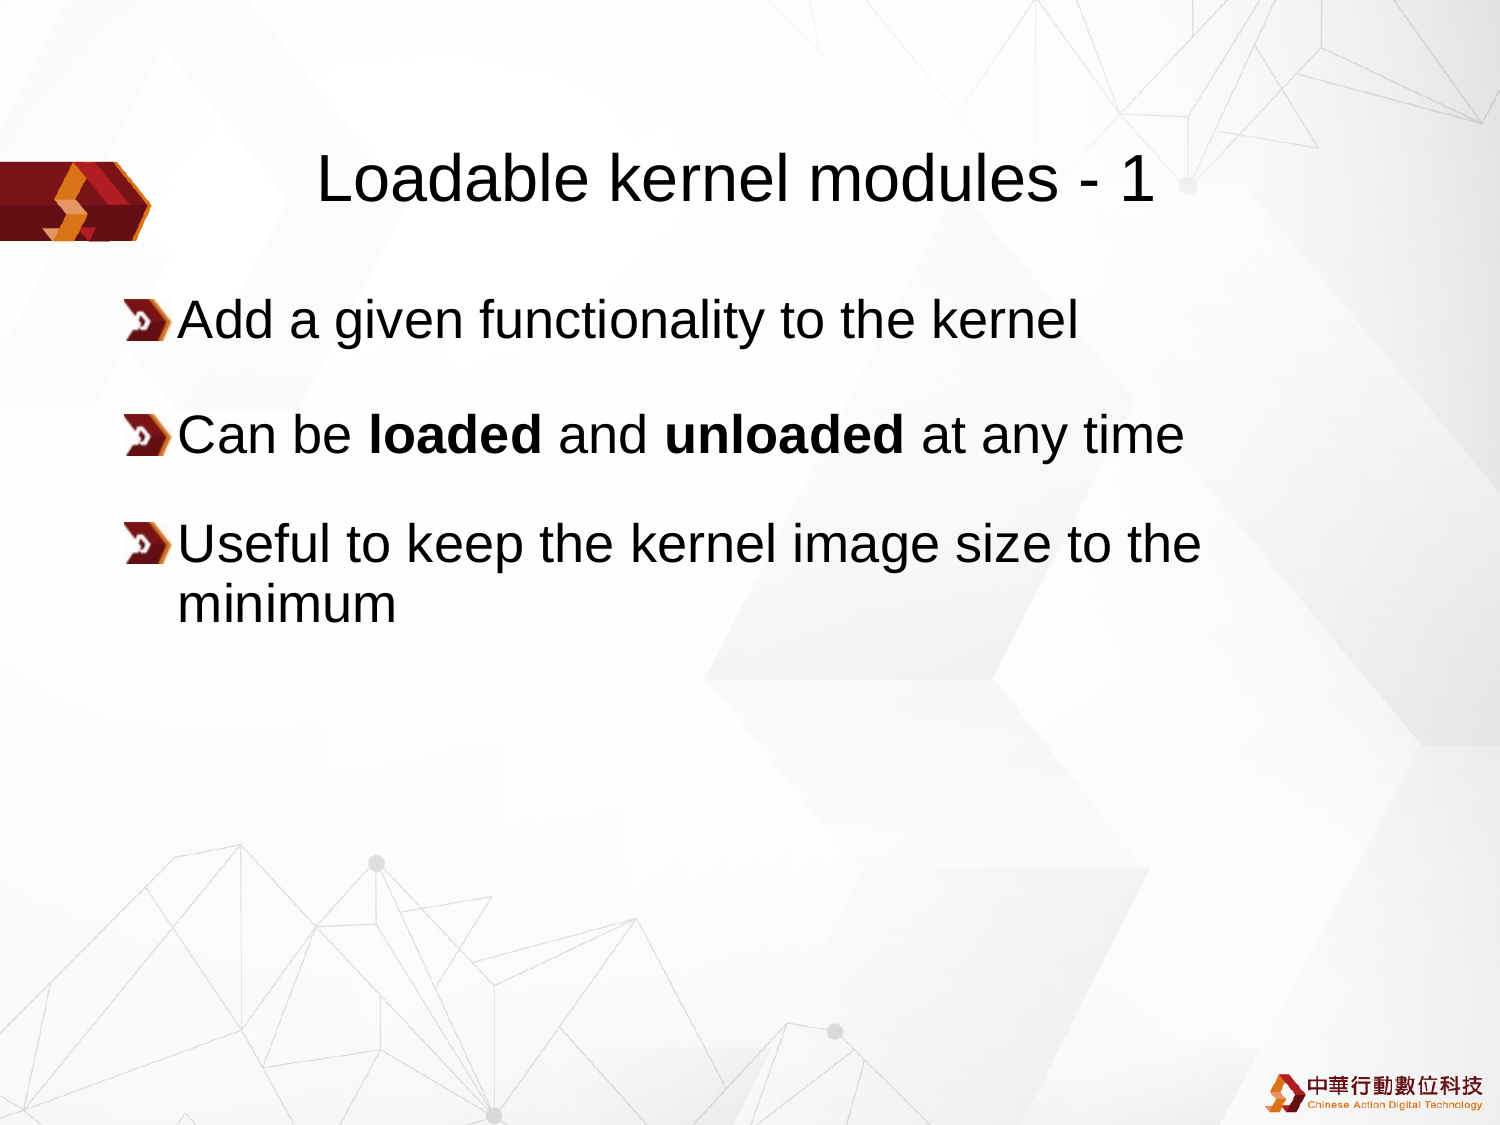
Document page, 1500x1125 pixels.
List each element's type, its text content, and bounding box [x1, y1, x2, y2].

title Loadable kernel modules - 1 [107, 101, 1367, 255]
list Add a given functionality to the kernel Can be loaded and unloaded at any time Useful to keep the kernel image size to the minimum [107, 290, 1425, 943]
picture [0, 0, 1500, 1125]
